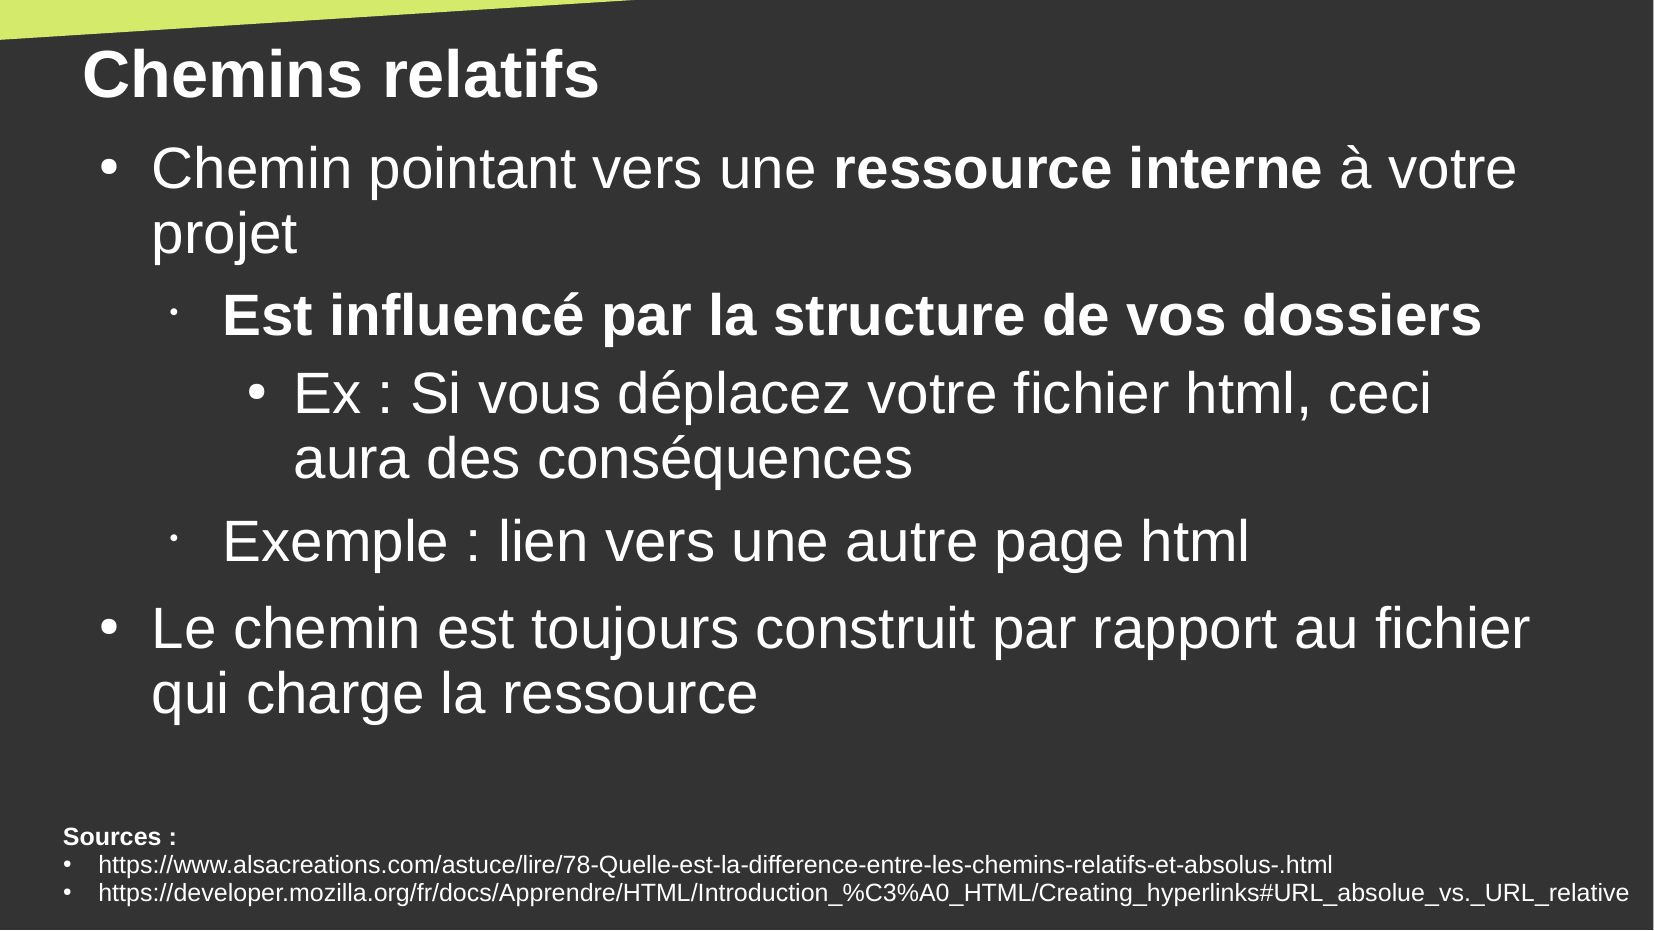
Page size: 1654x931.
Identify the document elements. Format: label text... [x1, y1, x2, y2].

text_box [0, 0, 634, 40]
list Chemin pointant vers une ressource interne à votre projet Est influencé par la structure de vos dossiers Ex : Si vous déplacez votre fichier html, ceci aura des conséquences Exemple : lien vers une autre page html Le chemin est toujours construit par rapport au fichier qui charge la ressource [80, 135, 1546, 733]
text_box Sources : https://www.alsacreations.com/astuce/lire/78-Quelle-est-la-difference-entre-les-chemins-relatifs-et-absolus-.html https://developer.mozilla.org/fr/docs/Apprendre/HTML/Introduction_%C3%A0_HTML/Creating_hyperlinks#URL_absolue_vs._URL_relative [48, 815, 1654, 915]
title Chemins relatifs [82, 37, 1571, 122]
